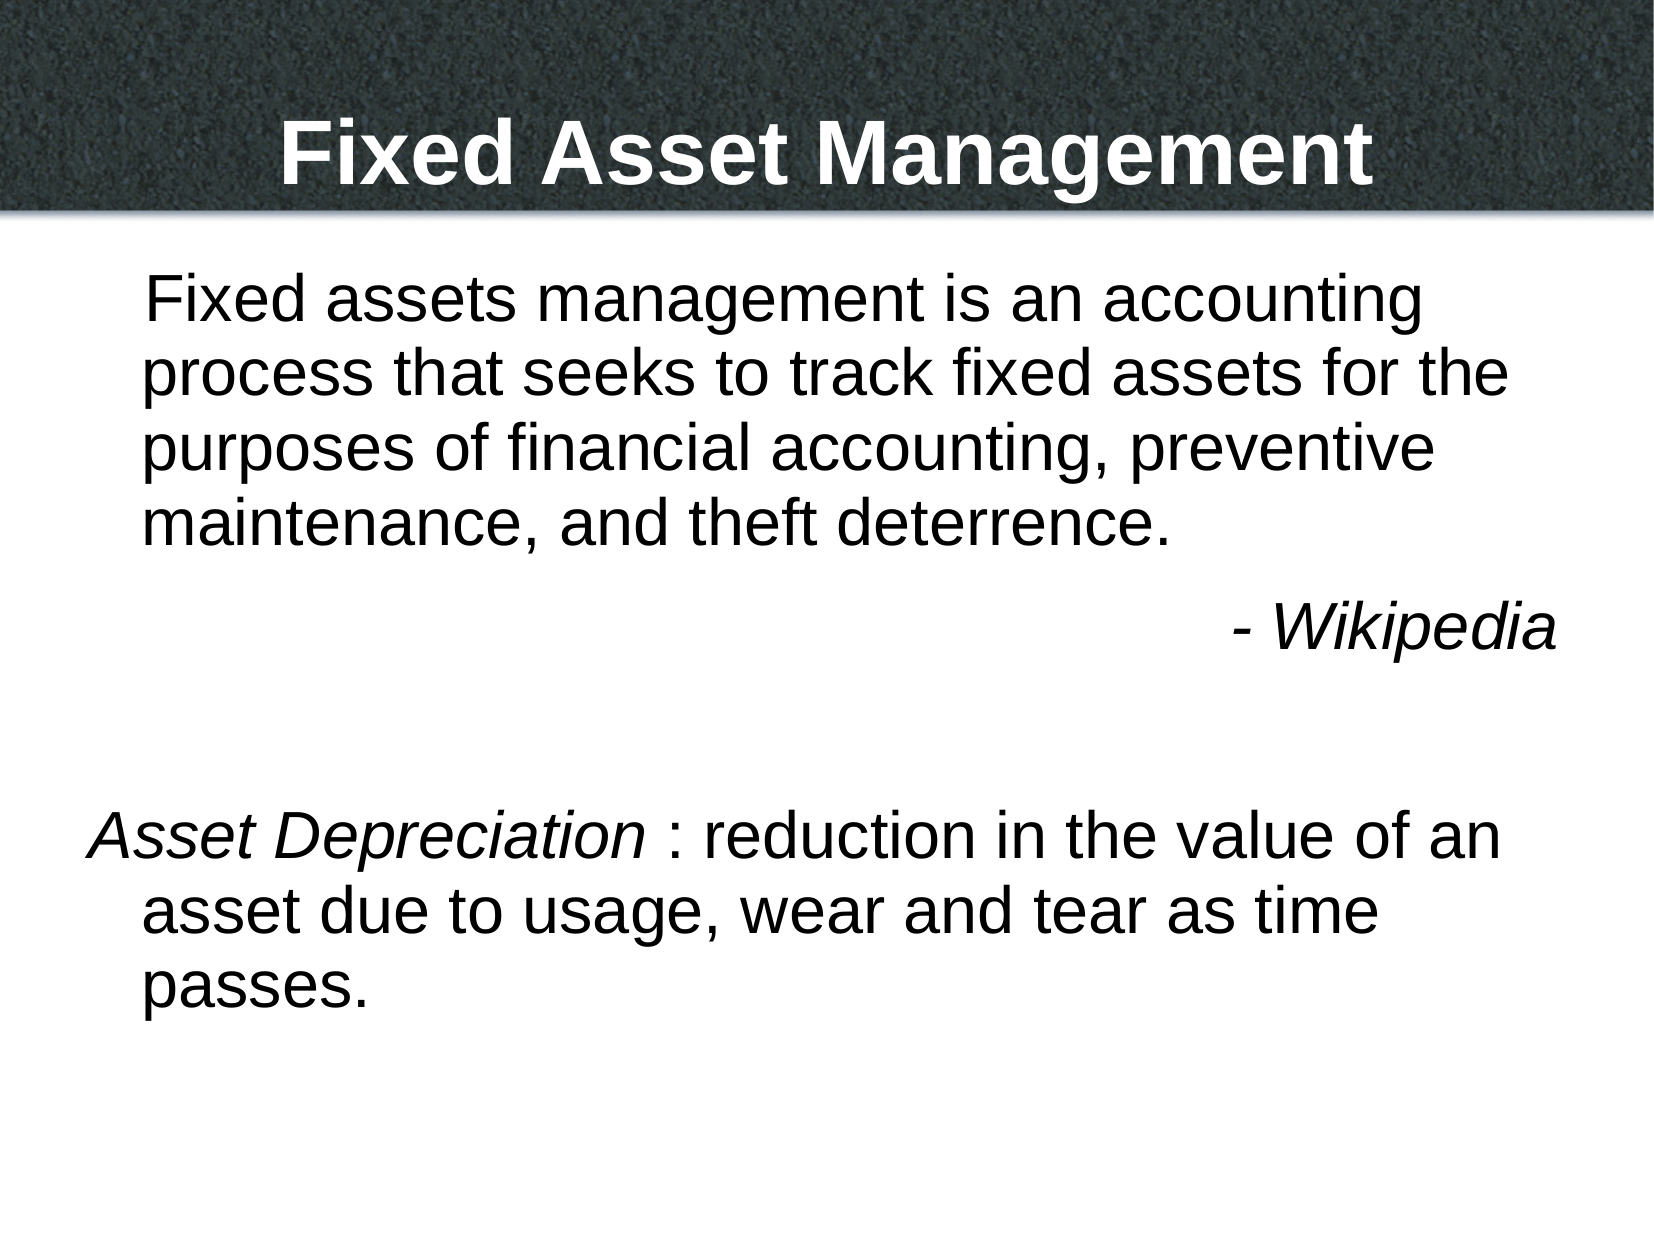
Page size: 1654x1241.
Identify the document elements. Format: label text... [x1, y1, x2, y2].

title Fixed Asset Management [82, 56, 1571, 250]
picture [0, 0, 1654, 1241]
list Fixed assets management is an accounting process that seeks to track fixed assets for the purposes of financial accounting, preventive maintenance, and theft deterrence. - Wikipedia Asset Depreciation : reduction in the value of an asset due to usage, wear and tear as time passes. [70, 260, 1559, 1241]
